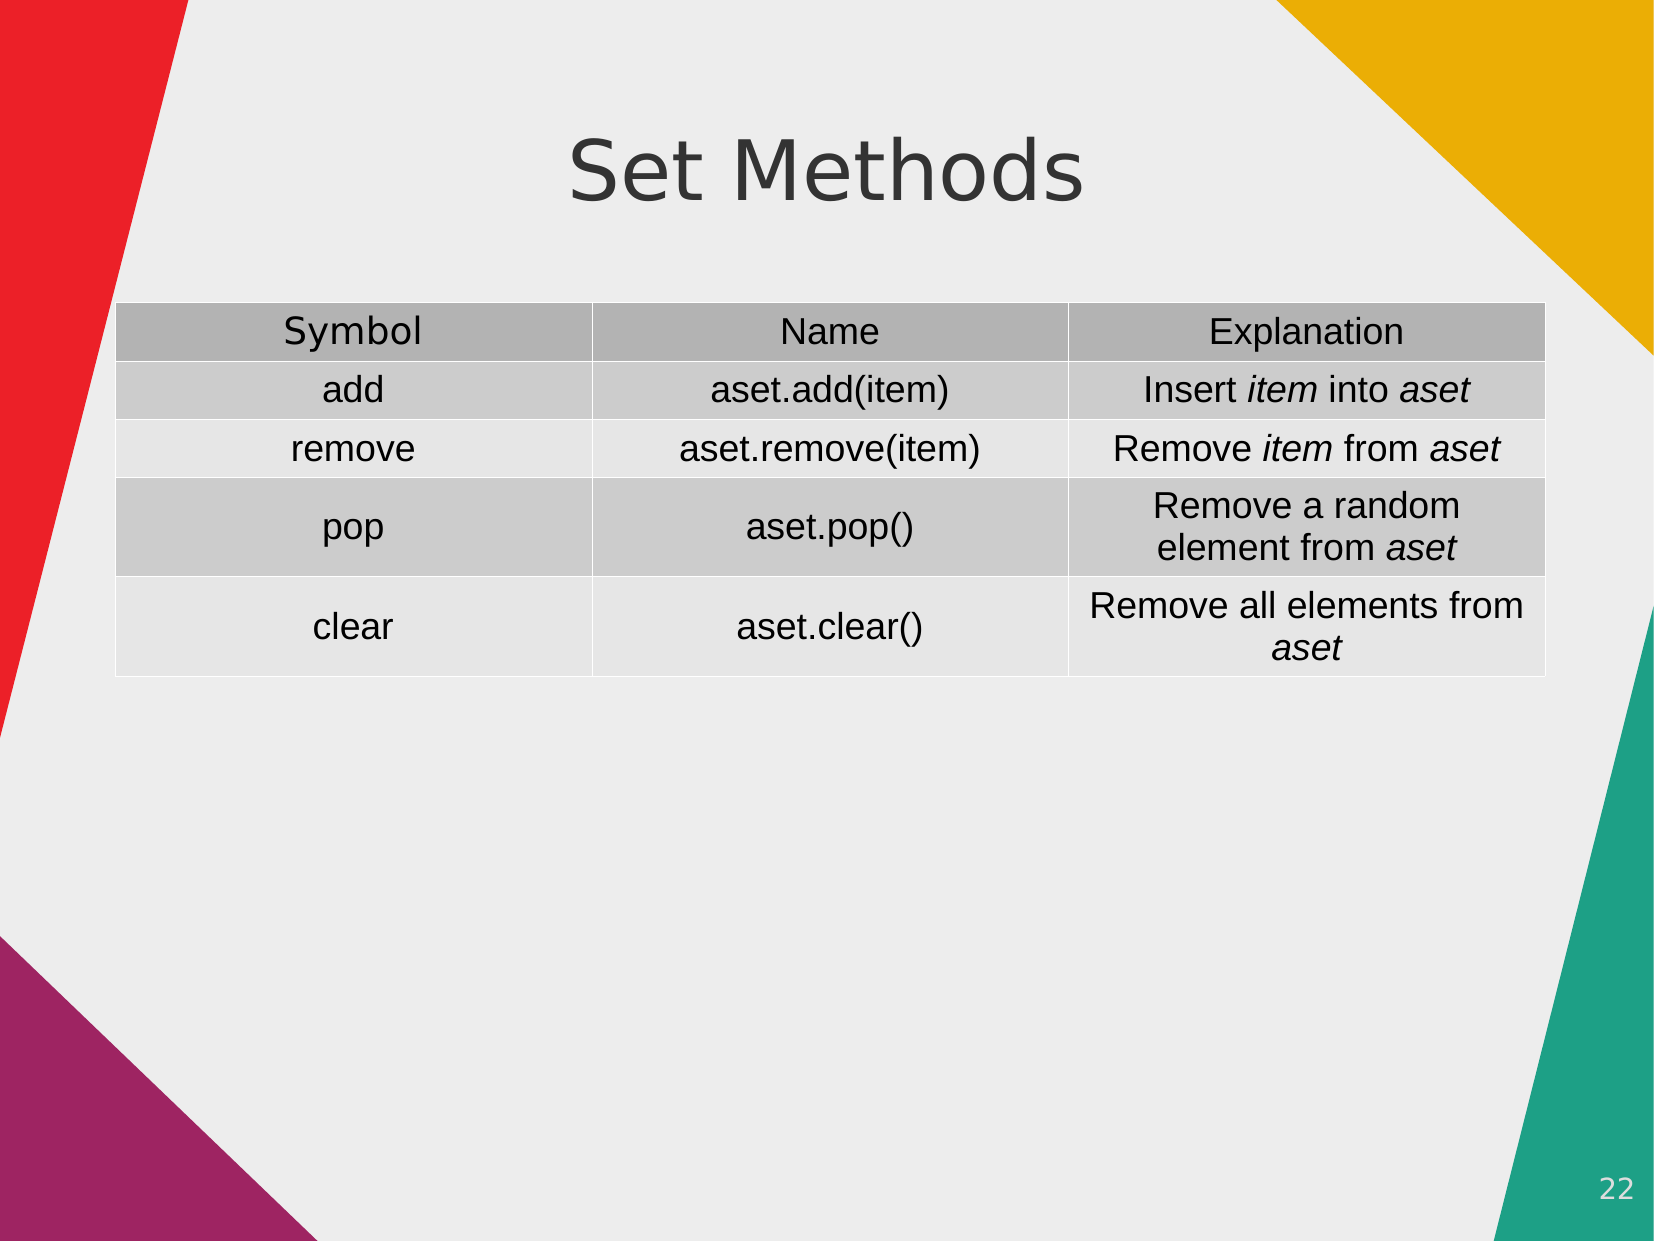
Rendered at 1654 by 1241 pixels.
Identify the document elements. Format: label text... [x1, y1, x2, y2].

table_header Symbol [116, 303, 592, 361]
table_cell remove [116, 420, 592, 477]
table_cell Remove item from aset [1069, 420, 1545, 477]
table_cell Remove all elements from aset [1069, 577, 1545, 676]
table_cell pop [116, 478, 592, 576]
table_cell aset.clear() [593, 577, 1068, 676]
table_cell aset.pop() [593, 478, 1068, 576]
table_header Name [593, 303, 1068, 361]
table_header Explanation [1069, 303, 1545, 361]
table_cell aset.remove(item) [593, 420, 1068, 477]
table_cell Remove a random element from aset [1069, 478, 1545, 576]
table_cell clear [116, 577, 592, 676]
table_cell Insert item into aset [1069, 362, 1545, 419]
table_cell aset.add(item) [593, 362, 1068, 419]
title Set Methods [114, 73, 1539, 271]
table_cell add [116, 362, 592, 419]
